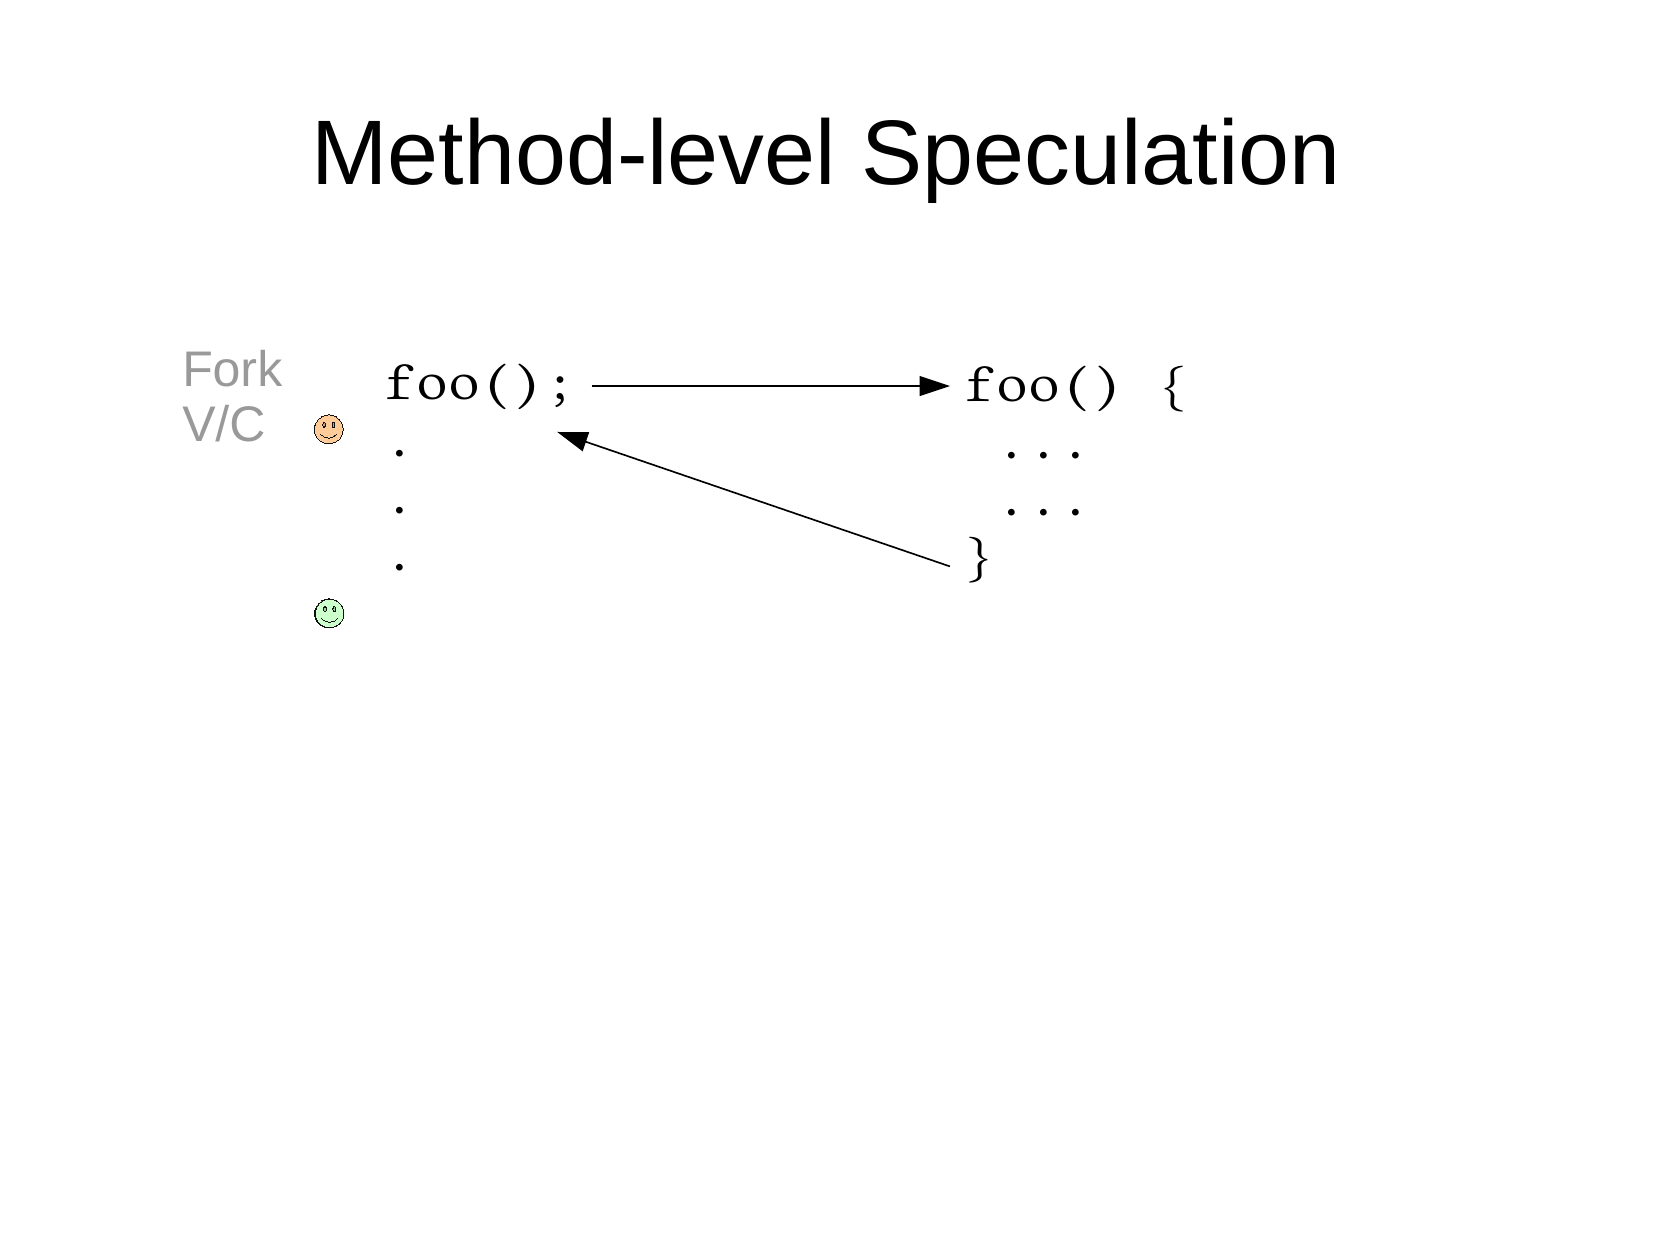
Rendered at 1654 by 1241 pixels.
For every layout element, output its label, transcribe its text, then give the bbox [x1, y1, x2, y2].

text_box [314, 414, 344, 444]
text_box Fork [167, 334, 298, 388]
title Method-level Speculation [82, 49, 1571, 257]
text_box foo() { ... ... } [949, 349, 1478, 651]
text_box [314, 598, 344, 628]
text_box foo(); . . . [369, 346, 898, 1080]
text_box V/C [167, 388, 298, 459]
